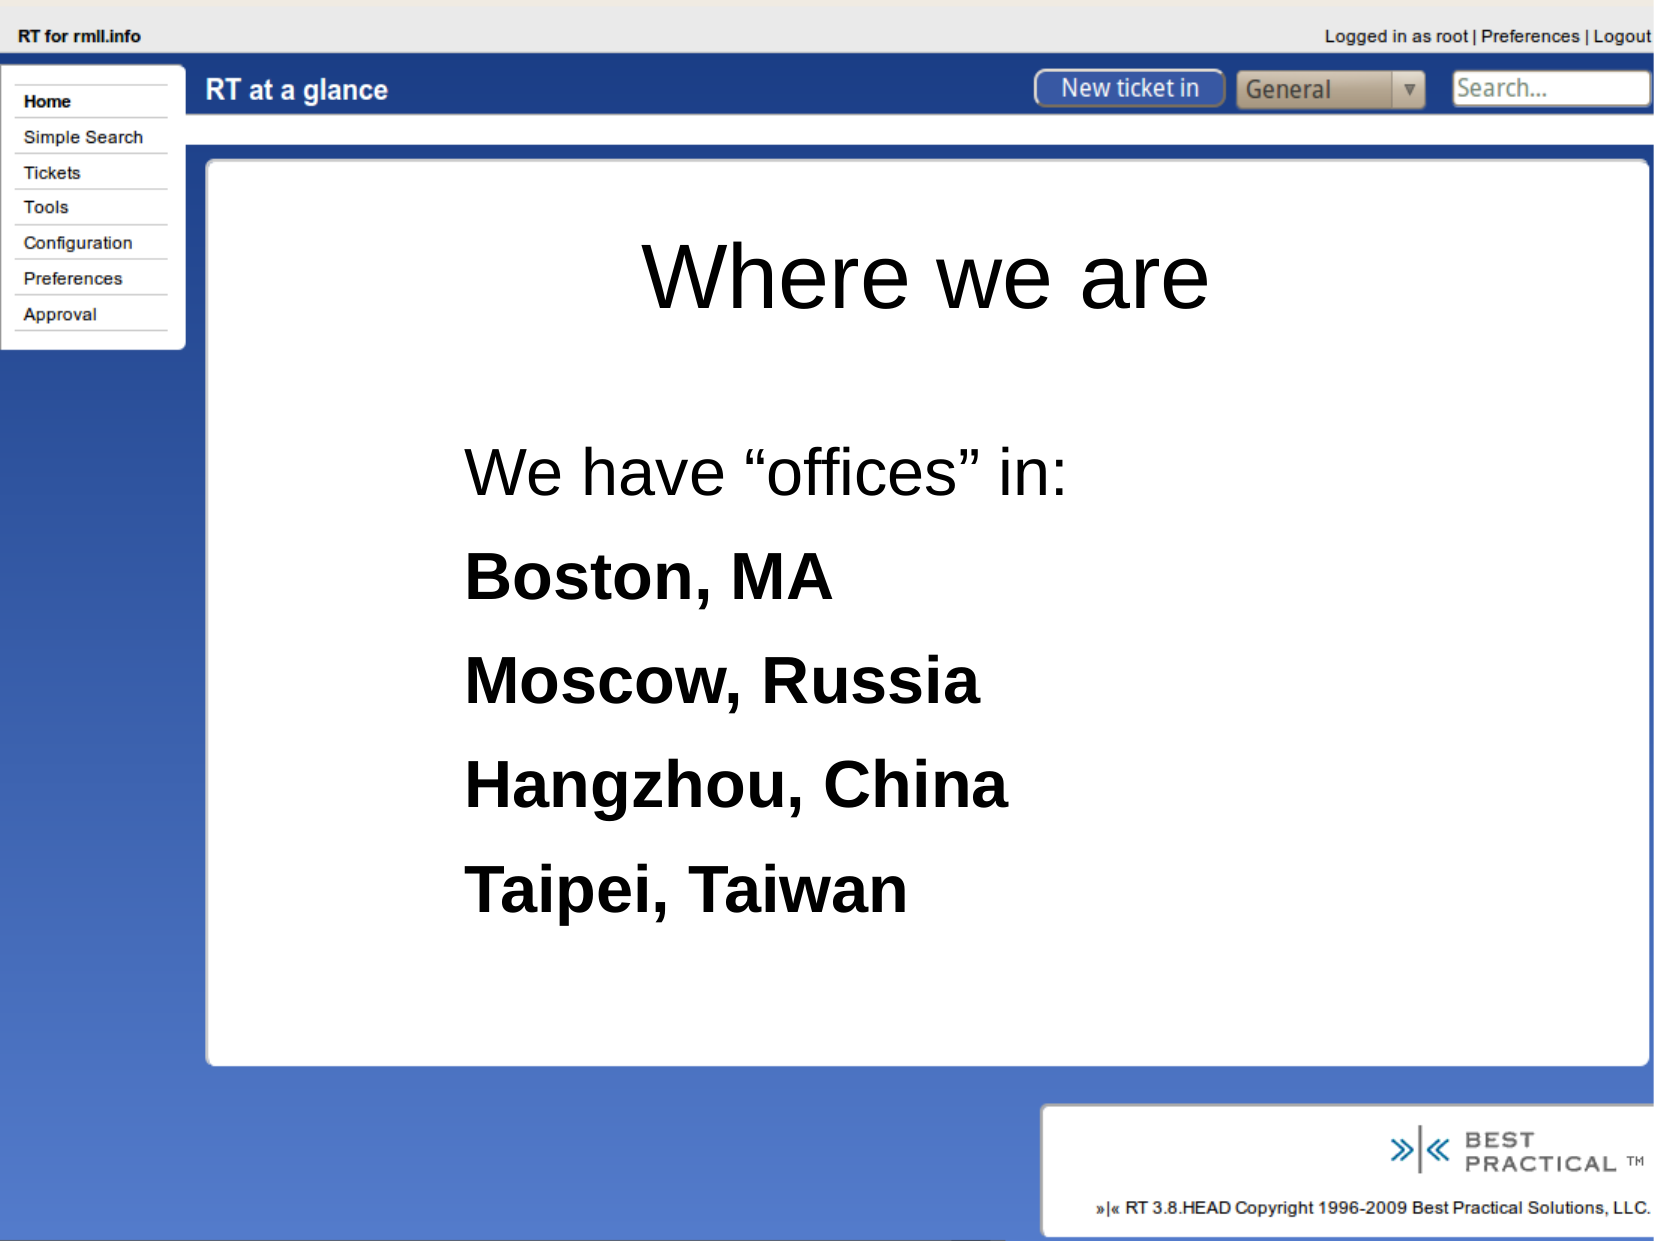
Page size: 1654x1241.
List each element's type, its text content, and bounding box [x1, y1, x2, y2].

list We have “offices” in: Boston, MA Moscow, Russia Hangzhou, China Taipei, Taiwan [393, 434, 1472, 1122]
picture [468, 0, 1654, 1241]
title Where we are [211, 177, 1642, 377]
